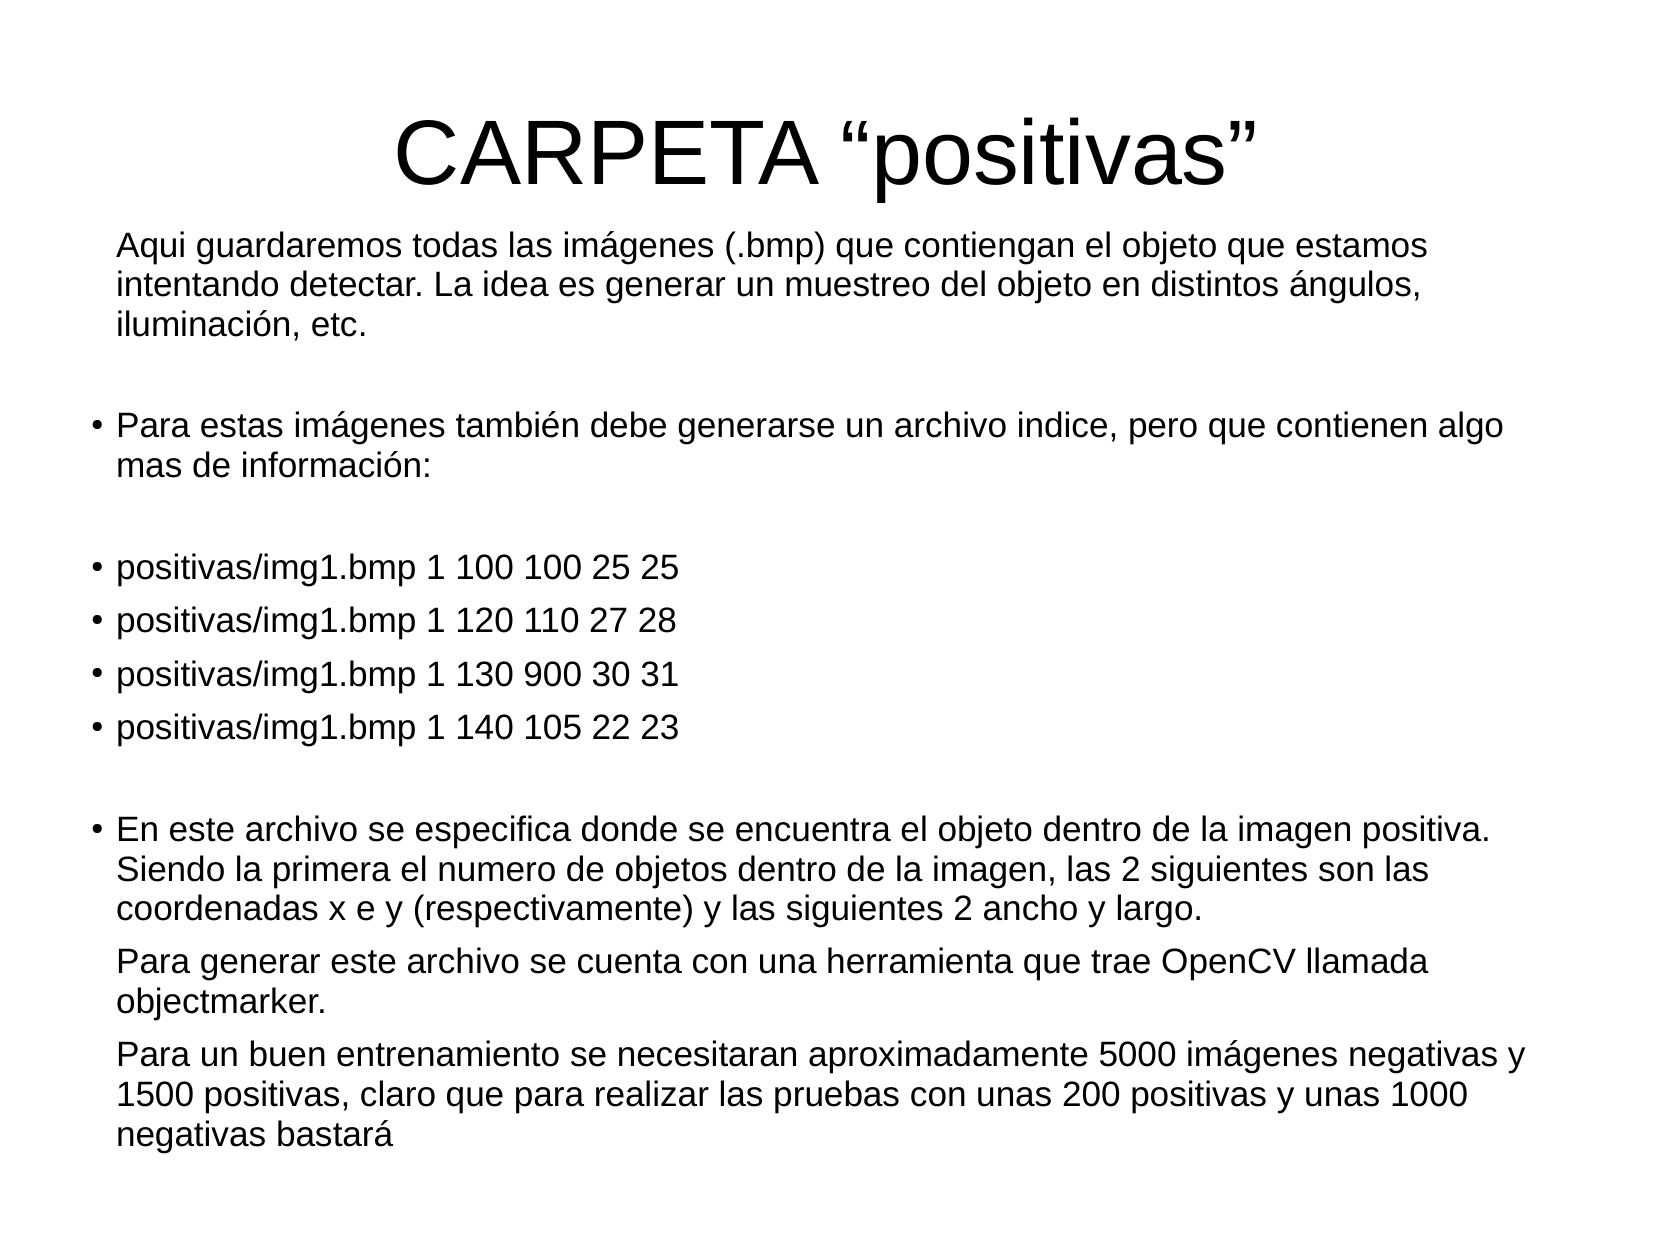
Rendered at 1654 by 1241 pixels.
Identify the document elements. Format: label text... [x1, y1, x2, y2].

title CARPETA “positivas” [82, 49, 1571, 225]
list Aqui guardaremos todas las imágenes (.bmp) que contiengan el objeto que estamos intentando detectar. La idea es generar un muestreo del objeto en distintos ángulos, iluminación, etc. Para estas imágenes también debe generarse un archivo indice, pero que contienen algo mas de información: positivas/img1.bmp 1 100 100 25 25 positivas/img1.bmp 1 120 110 27 28 positivas/img1.bmp 1 130 900 30 31 positivas/img1.bmp 1 140 105 22 23 En este archivo se especifica donde se encuentra el objeto dentro de la imagen positiva. Siendo la primera el numero de objetos dentro de la imagen, las 2 siguientes son las coordenadas x e y (respectivamente) y las siguientes 2 ancho y largo. Para generar este archivo se cuenta con una herramienta que trae OpenCV llamada objectmarker. Para un buen entrenamiento se necesitaran aproximadamente 5000 imágenes negativas y 1500 positivas, claro que para realizar las pruebas con unas 200 positivas y unas 1000 negativas bastará [82, 225, 1571, 1163]
